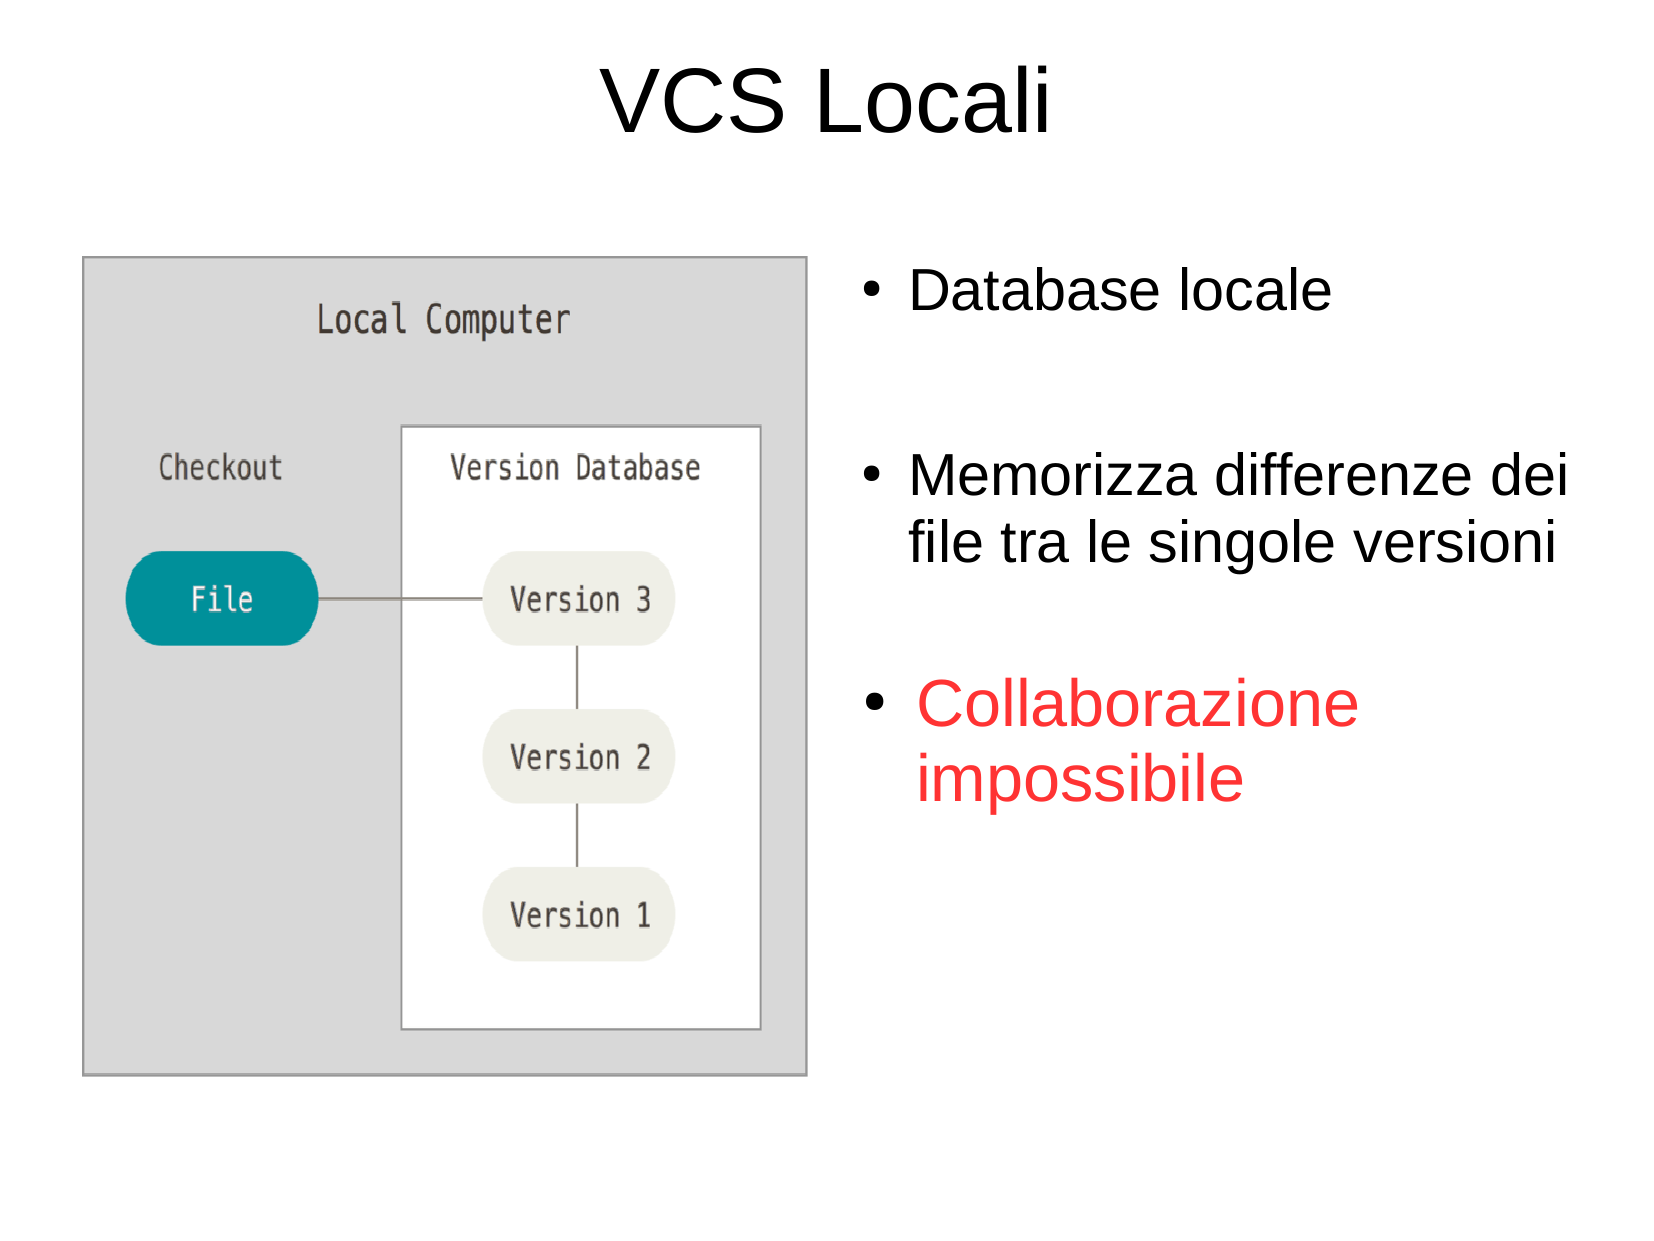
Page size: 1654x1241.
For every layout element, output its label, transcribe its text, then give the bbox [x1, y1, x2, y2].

picture [82, 256, 809, 1081]
title VCS Locali [82, 49, 1571, 257]
list Database locale Memorizza differenze dei file tra le singole versioni [845, 256, 1572, 601]
list Collaborazione impossibile [845, 665, 1572, 1009]
